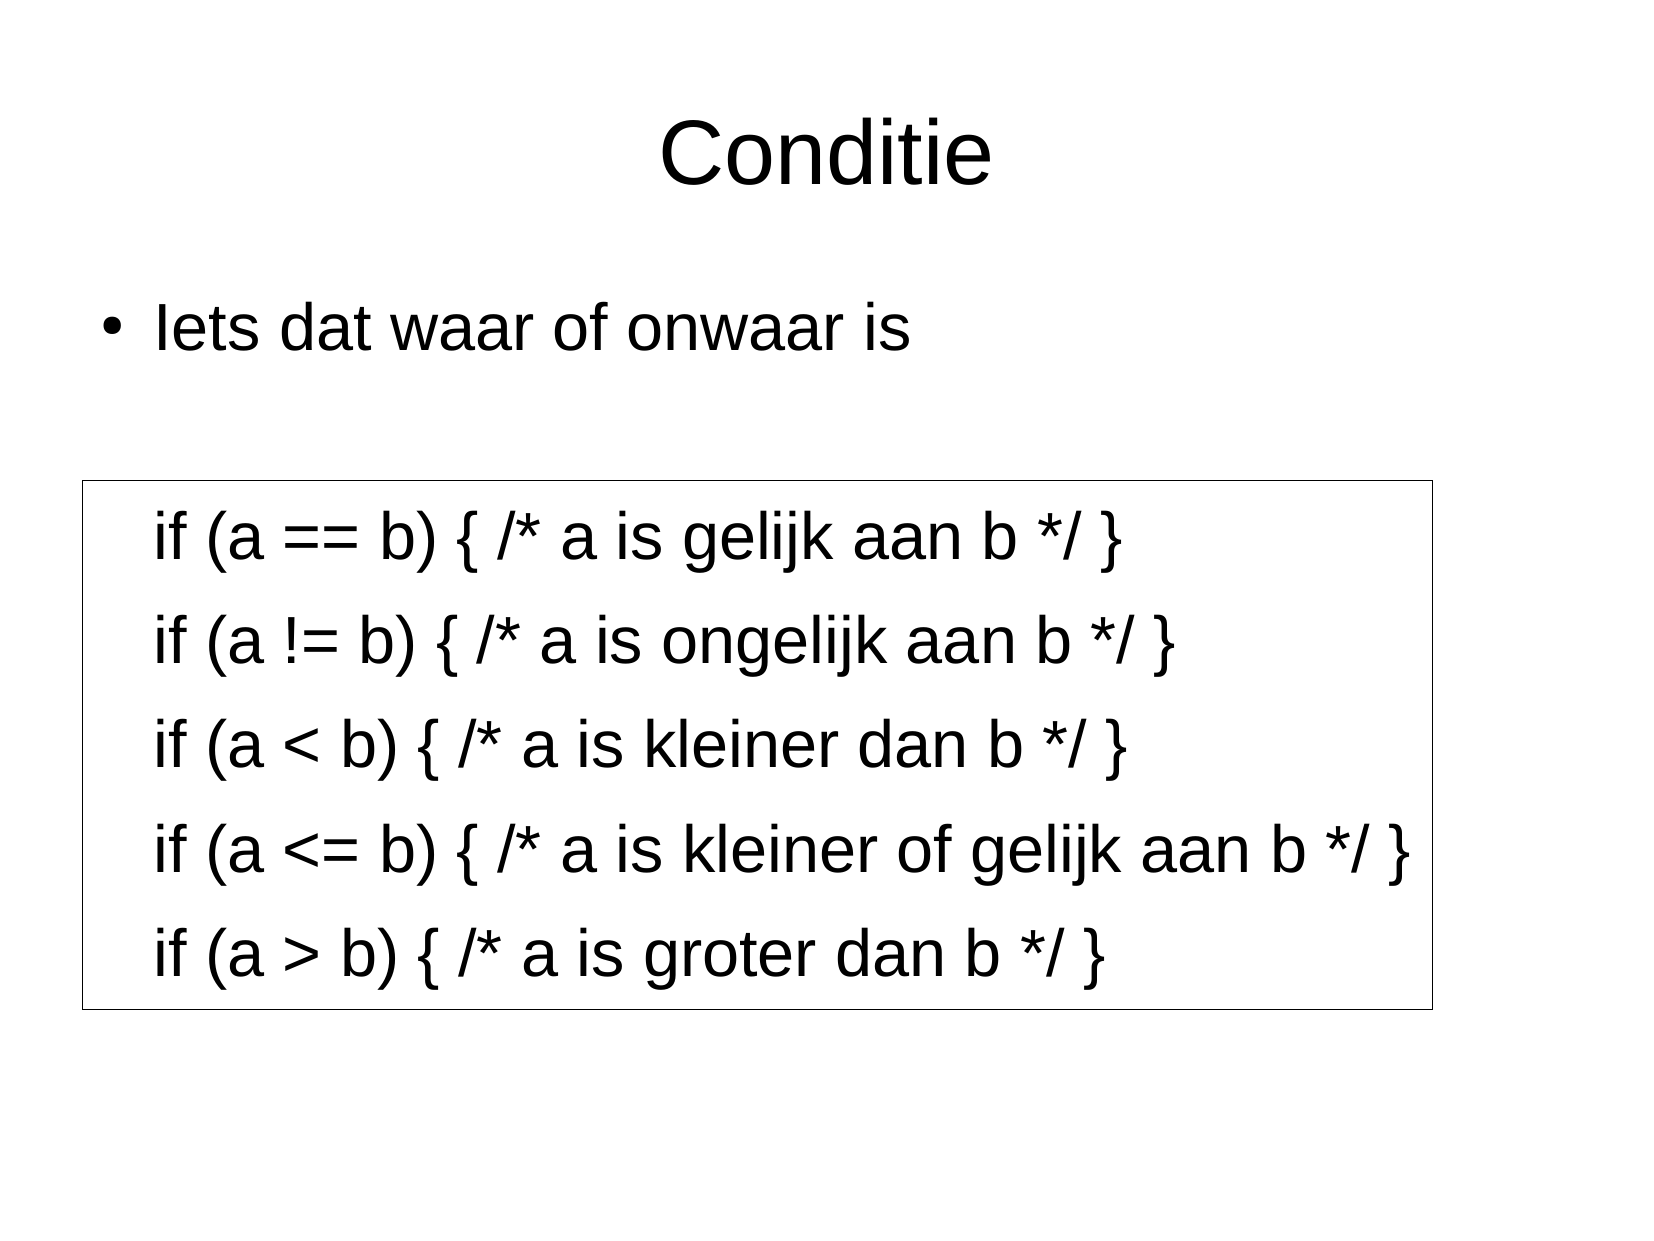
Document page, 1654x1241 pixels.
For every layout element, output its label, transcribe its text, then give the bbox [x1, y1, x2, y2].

list Iets dat waar of onwaar is if (a == b) { /* a is gelijk aan b */ } if (a != b) { /* a is ongelijk aan b */ } if (a < b) { /* a is kleiner dan b */ } if (a <= b) { /* a is kleiner of gelijk aan b */ } if (a > b) { /* a is groter dan b */ } [82, 290, 1571, 1010]
list Iets dat waar of onwaar is if (a == b) { /* a is gelijk aan b */ } if (a != b) { /* a is ongelijk aan b */ } if (a < b) { /* a is kleiner dan b */ } if (a <= b) { /* a is kleiner of gelijk aan b */ } if (a > b) { /* a is groter dan b */ } [83, 481, 1432, 1009]
title Conditie [82, 49, 1571, 257]
